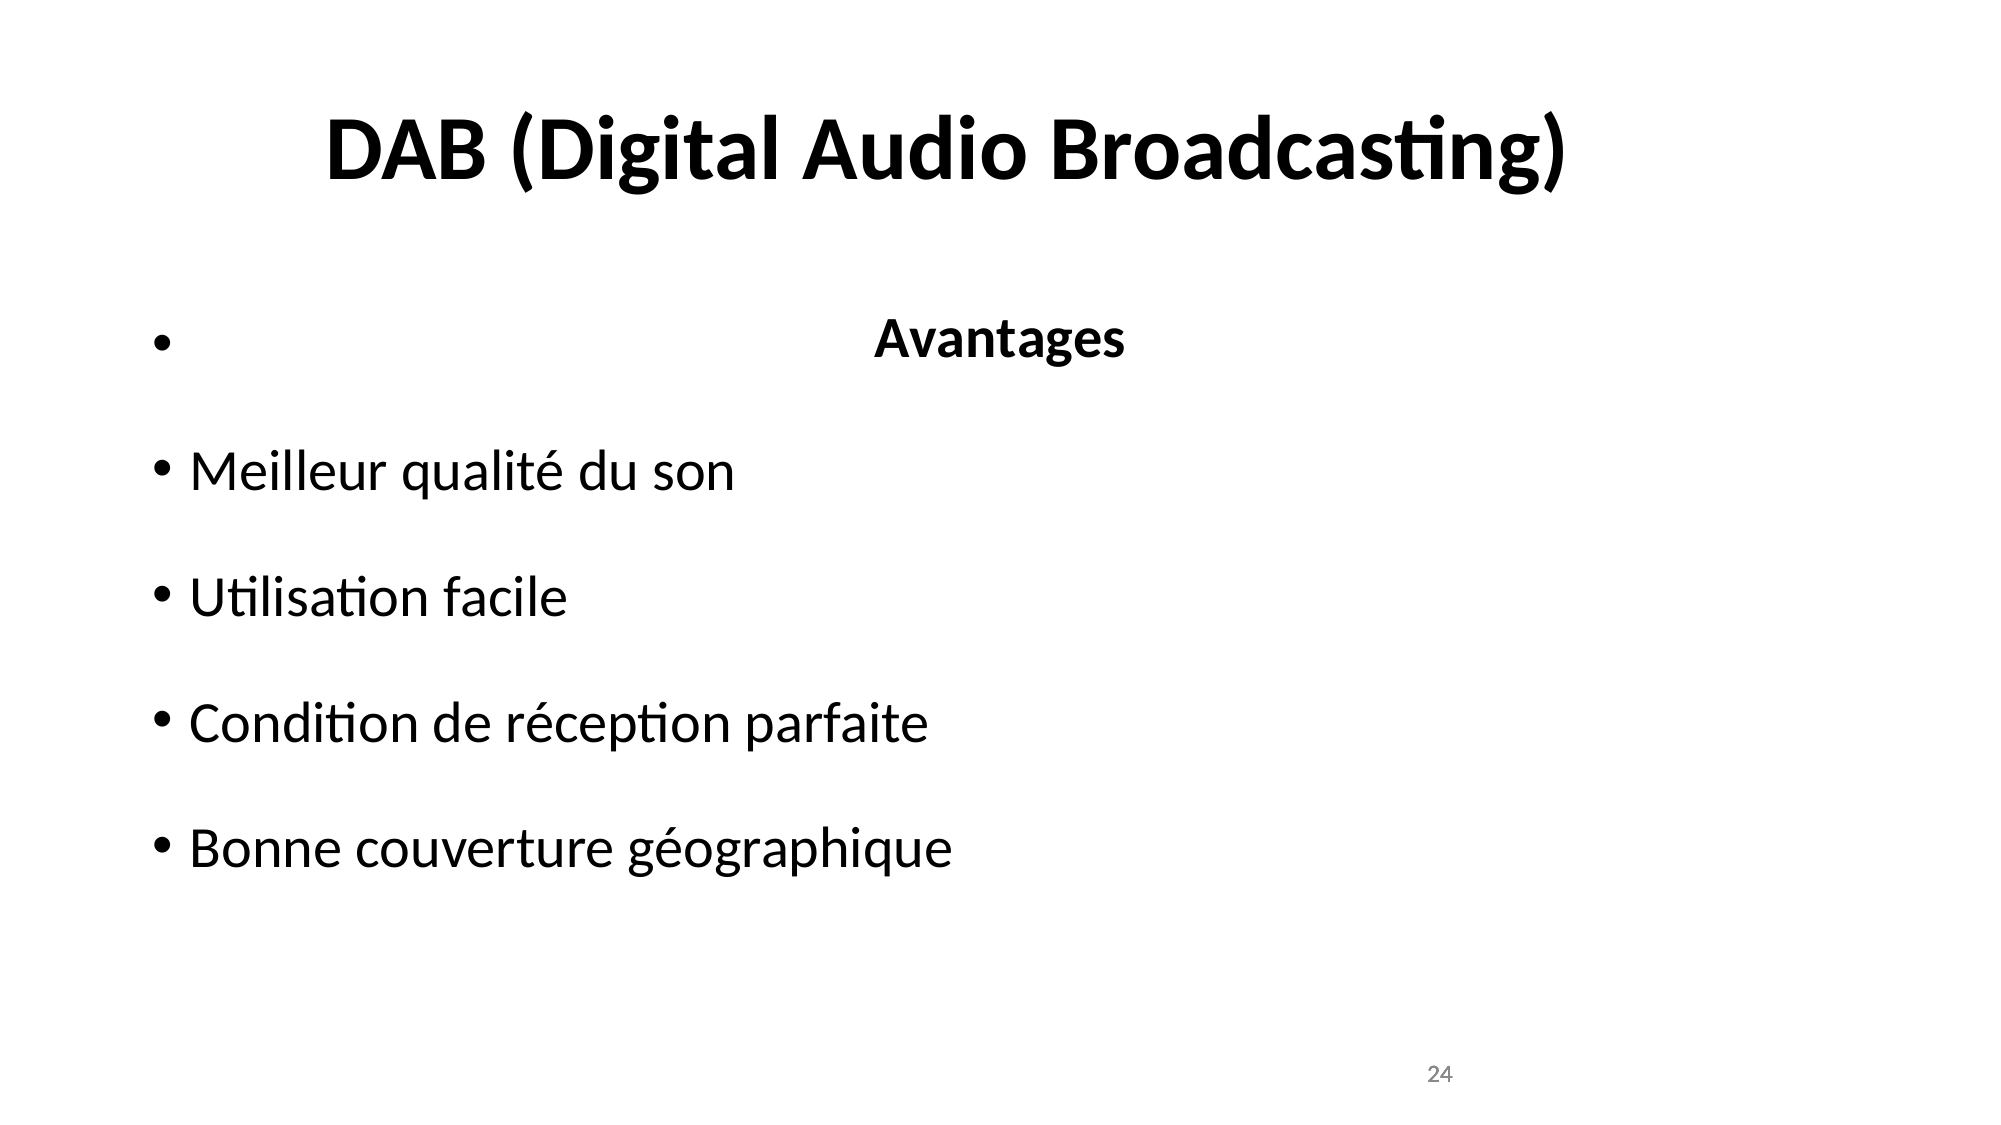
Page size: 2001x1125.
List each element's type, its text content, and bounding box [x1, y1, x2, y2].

title DAB (Digital Audio Broadcasting) [85, 41, 1811, 260]
text_box [1412, 1042, 1863, 1103]
list Meilleur qualité du son Utilisation facile Condition de réception parfaite Bonne couverture géographique [137, 299, 1863, 1014]
text_box Avantages [857, 299, 1143, 379]
